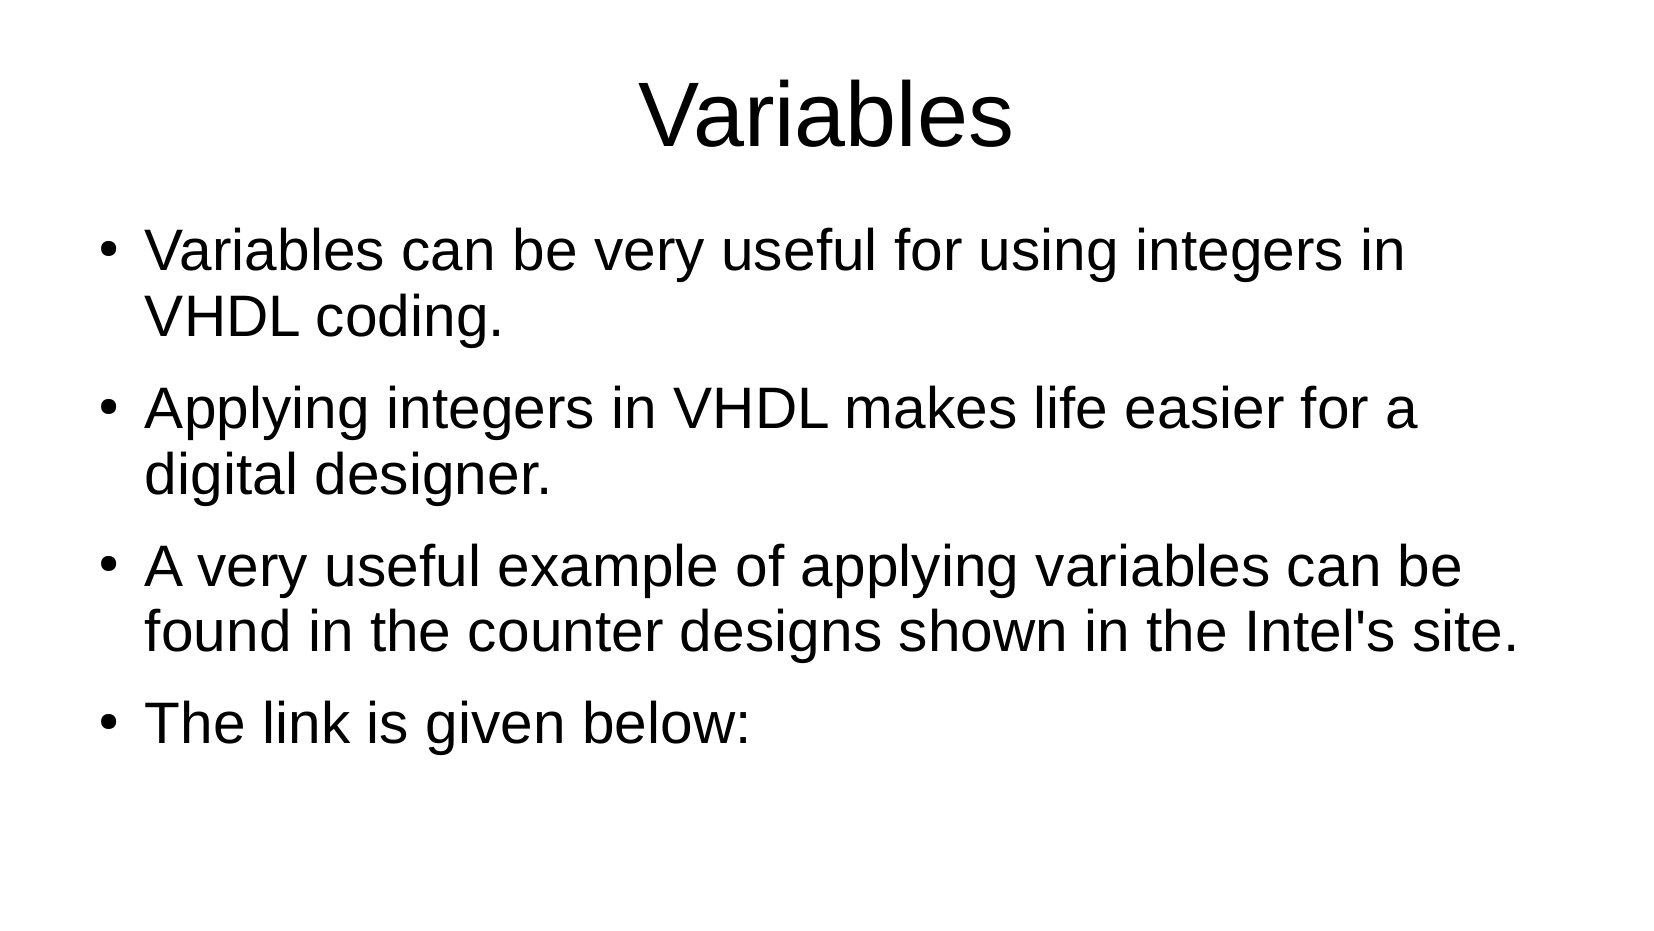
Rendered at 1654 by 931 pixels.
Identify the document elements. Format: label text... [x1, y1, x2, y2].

list Variables can be very useful for using integers in VHDL coding. Applying integers in VHDL makes life easier for a digital designer. A very useful example of applying variables can be found in the counter designs shown in the Intel's site. The link is given below: [82, 217, 1571, 758]
title Variables [82, 37, 1571, 193]
